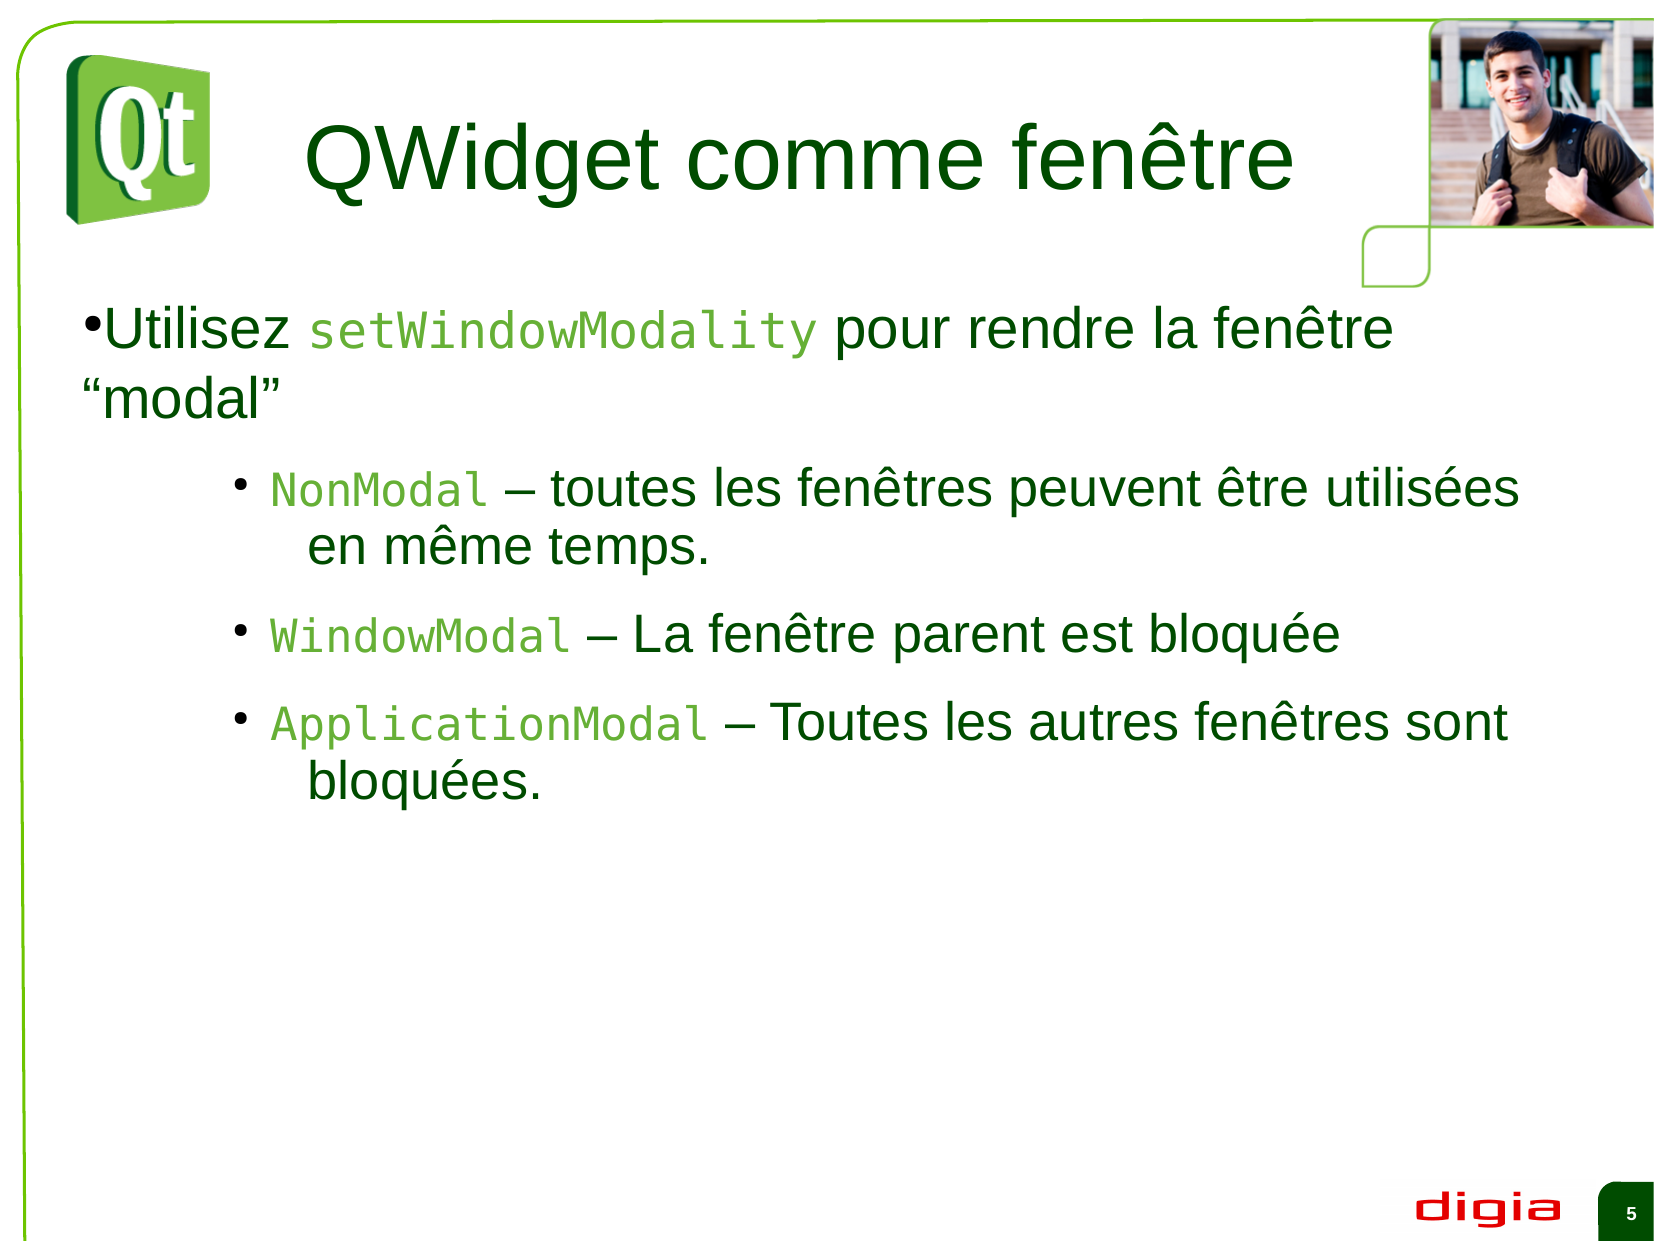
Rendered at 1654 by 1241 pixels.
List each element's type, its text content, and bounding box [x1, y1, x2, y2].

title QWidget comme fenêtre [263, 49, 1338, 257]
picture [1338, 7, 1654, 308]
list Utilisez setWindowModality pour rendre la fenêtre “modal” NonModal – toutes les fenêtres peuvent être utilisées en même temps. WindowModal – La fenêtre parent est bloquée ApplicationModal – Toutes les autres fenêtres sont bloquées. [82, 290, 1571, 1094]
